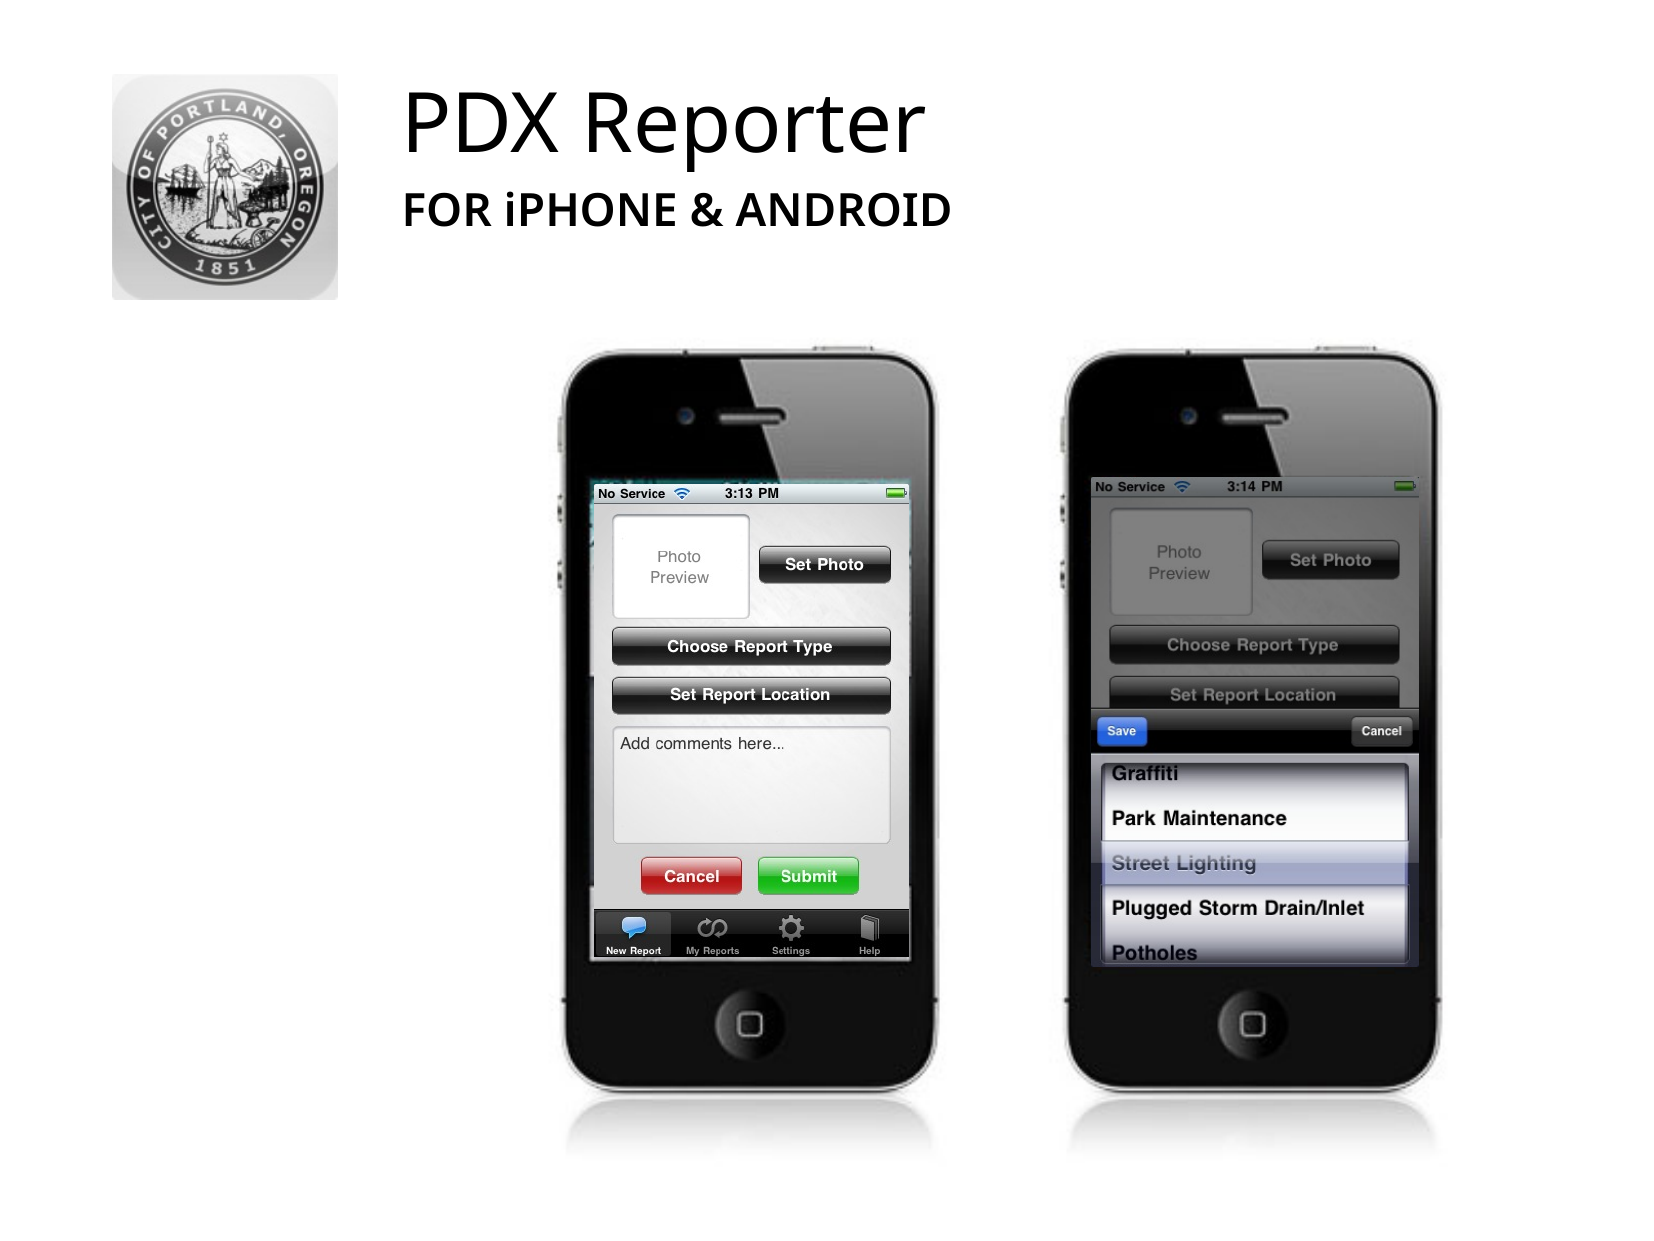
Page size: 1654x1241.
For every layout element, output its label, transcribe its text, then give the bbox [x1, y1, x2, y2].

text_box PDX Reporter FOR iPHONE & ANDROID [401, 75, 1163, 229]
picture [112, 74, 338, 301]
picture [325, 304, 1654, 1171]
